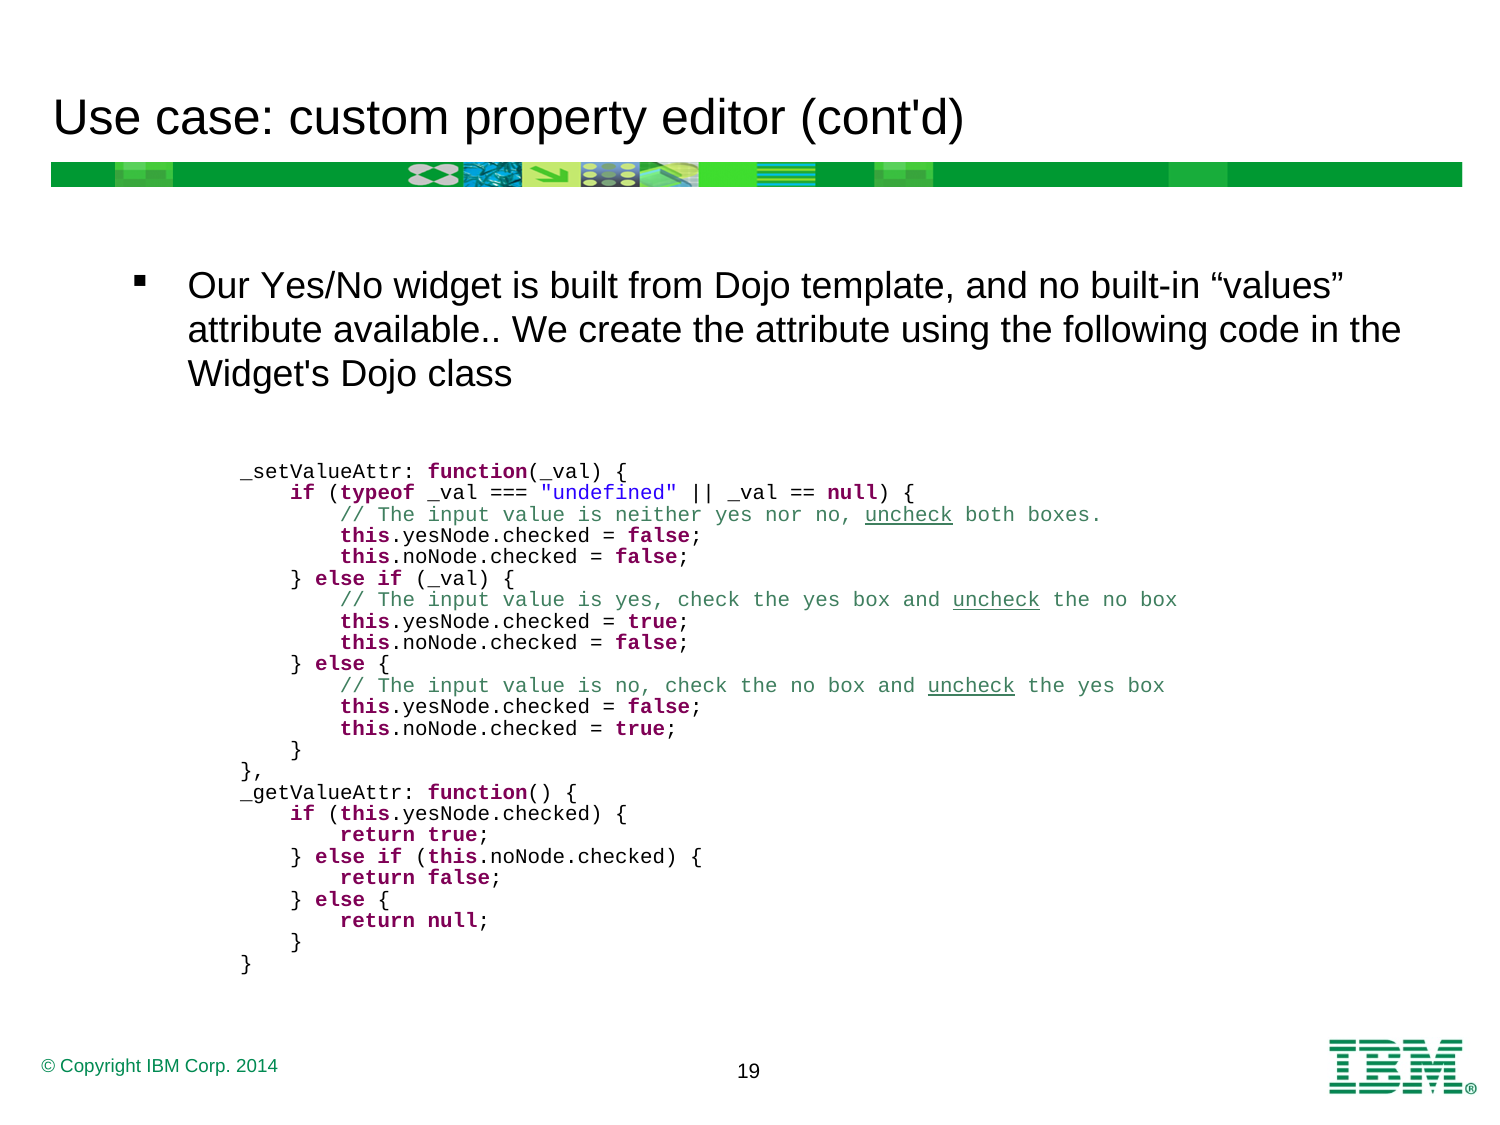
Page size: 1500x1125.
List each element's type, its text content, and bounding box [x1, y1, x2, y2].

list Our Yes/No widget is built from Dojo template, and no built-in “values” attribute available.. We create the attribute using the following code in the Widget's Dojo class [75, 262, 1426, 1006]
picture [50, 161, 1463, 189]
picture [1327, 1037, 1479, 1096]
title Use case: custom property editor (cont'd) [37, 45, 1388, 188]
text_box _setValueAttr: function(_val) { if (typeof _val === "undefined" || _val == null) { // The input value is neither yes nor no, uncheck both boxes. this.yesNode.checked = false; this.noNode.checked = false; } else if (_val) { // The input value is yes, check the yes box and uncheck the no box this.yesNode.checked = true; this.noNode.checked = false; } else { // The input value is no, check the no box and uncheck the yes box this.yesNode.checked = false; this.noNode.checked = true; } }, _getValueAttr: function() { if (this.yesNode.checked) { return true; } else if (this.noNode.checked) { return false; } else { return null; } } [240, 461, 1201, 961]
